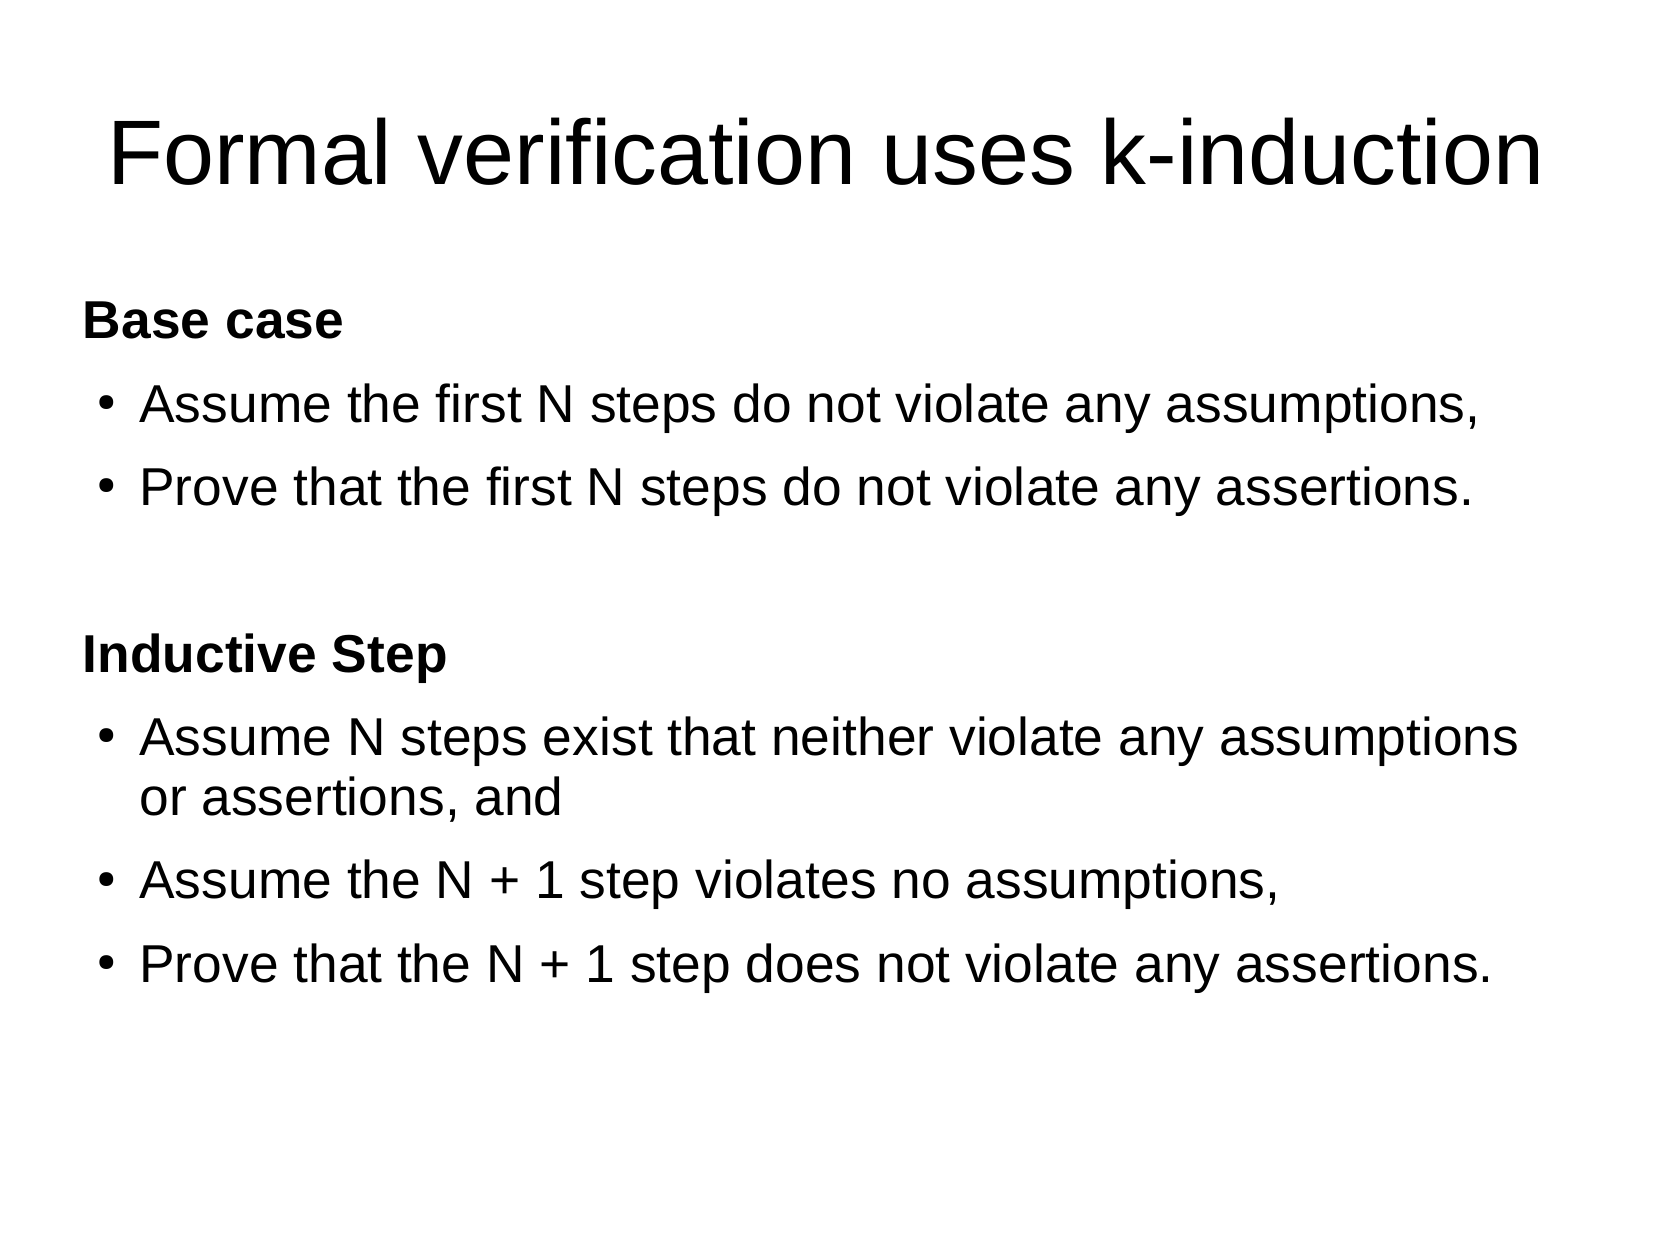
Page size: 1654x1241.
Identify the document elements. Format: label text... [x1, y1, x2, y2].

title Formal verification uses k-induction [82, 49, 1571, 257]
list Base case Assume the first N steps do not violate any assumptions, Prove that the first N steps do not violate any assertions. Inductive Step Assume N steps exist that neither violate any assumptions or assertions, and Assume the N + 1 step violates no assumptions, Prove that the N + 1 step does not violate any assertions. [82, 290, 1571, 1010]
